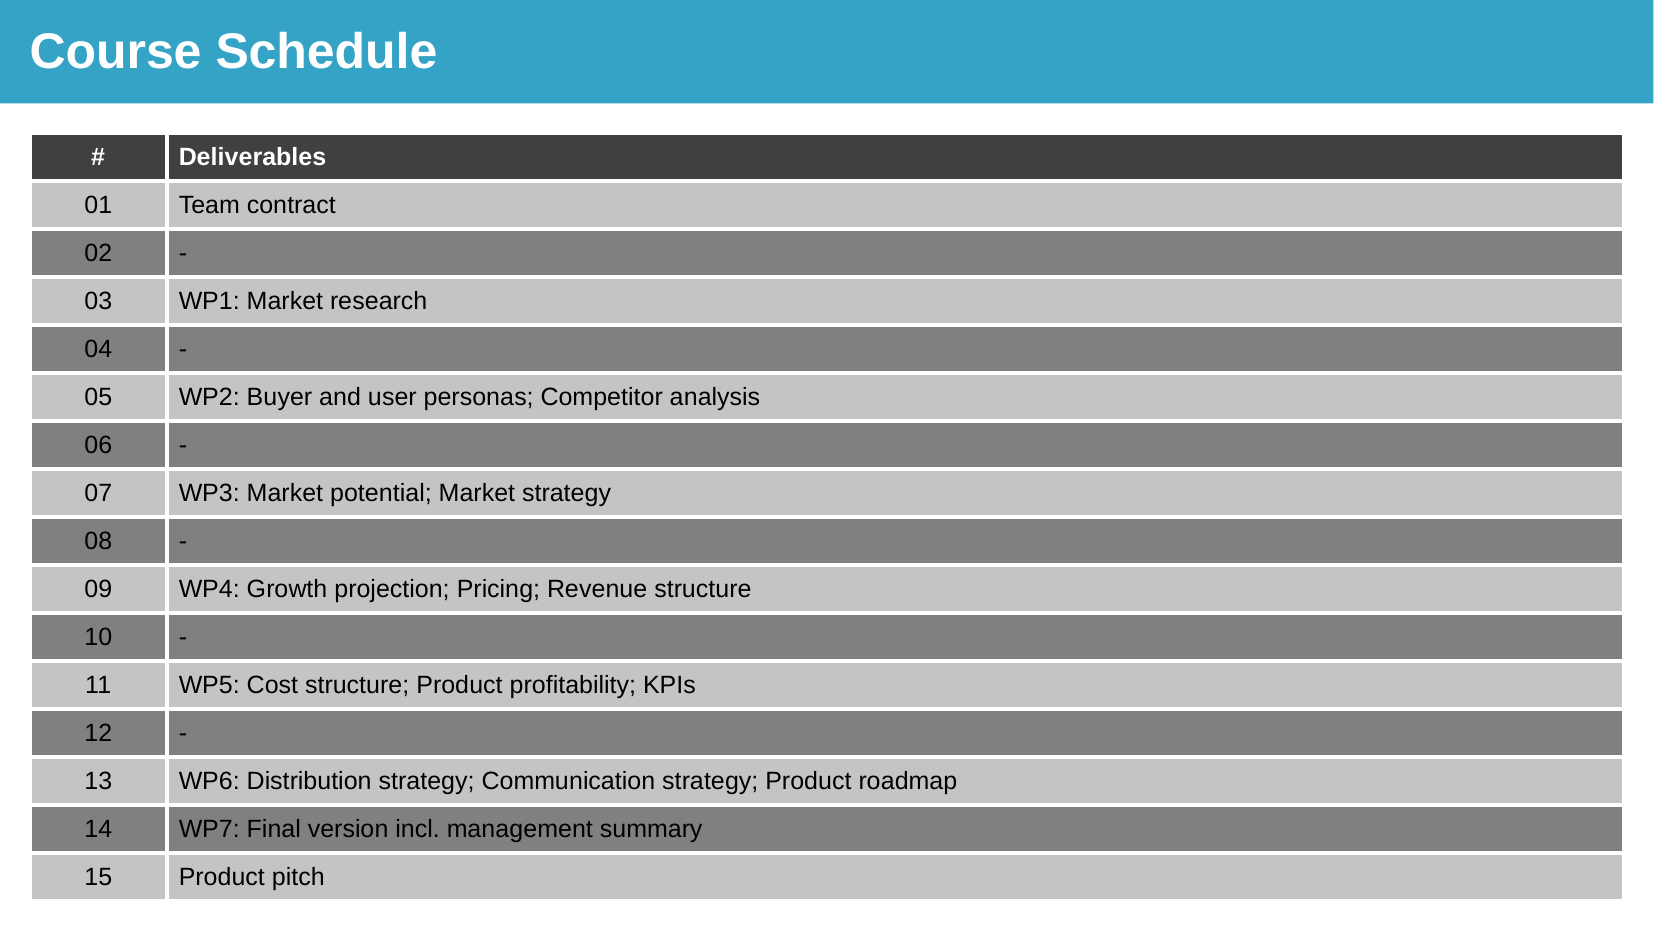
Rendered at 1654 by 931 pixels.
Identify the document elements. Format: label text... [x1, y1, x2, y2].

table_cell - [169, 711, 1622, 755]
table_cell 05 [32, 375, 165, 419]
table_cell 13 [32, 759, 165, 803]
table_cell 09 [32, 567, 165, 611]
table_cell WP4: Growth projection; Pricing; Revenue structure [169, 567, 1622, 611]
table_cell 08 [32, 519, 165, 563]
table_cell - [169, 615, 1622, 659]
table_cell 02 [32, 231, 165, 275]
table_cell - [169, 519, 1622, 563]
table_header # [32, 135, 165, 179]
table_cell WP1: Market research [169, 279, 1622, 323]
table_cell 04 [32, 327, 165, 371]
table_cell WP3: Market potential; Market strategy [169, 471, 1622, 515]
table_header Deliverables [169, 135, 1622, 179]
table_cell 12 [32, 711, 165, 755]
title Course Schedule [0, 0, 1654, 104]
table_cell WP5: Cost structure; Product profitability; KPIs [169, 663, 1622, 707]
table_cell WP6: Distribution strategy; Communication strategy; Product roadmap [169, 759, 1622, 803]
table_cell 07 [32, 471, 165, 515]
table_cell - [169, 231, 1622, 275]
table_cell Team contract [169, 183, 1622, 227]
table_cell - [169, 327, 1622, 371]
table_cell 15 [32, 855, 165, 899]
table_cell 01 [32, 183, 165, 227]
table_cell Product pitch [169, 855, 1622, 899]
table_cell - [169, 423, 1622, 467]
table_cell WP2: Buyer and user personas; Competitor analysis [169, 375, 1622, 419]
table_cell 03 [32, 279, 165, 323]
table_cell 10 [32, 615, 165, 659]
table_cell 14 [32, 807, 165, 851]
table_cell WP7: Final version incl. management summary [169, 807, 1622, 851]
table_cell 11 [32, 663, 165, 707]
table_cell 06 [32, 423, 165, 467]
